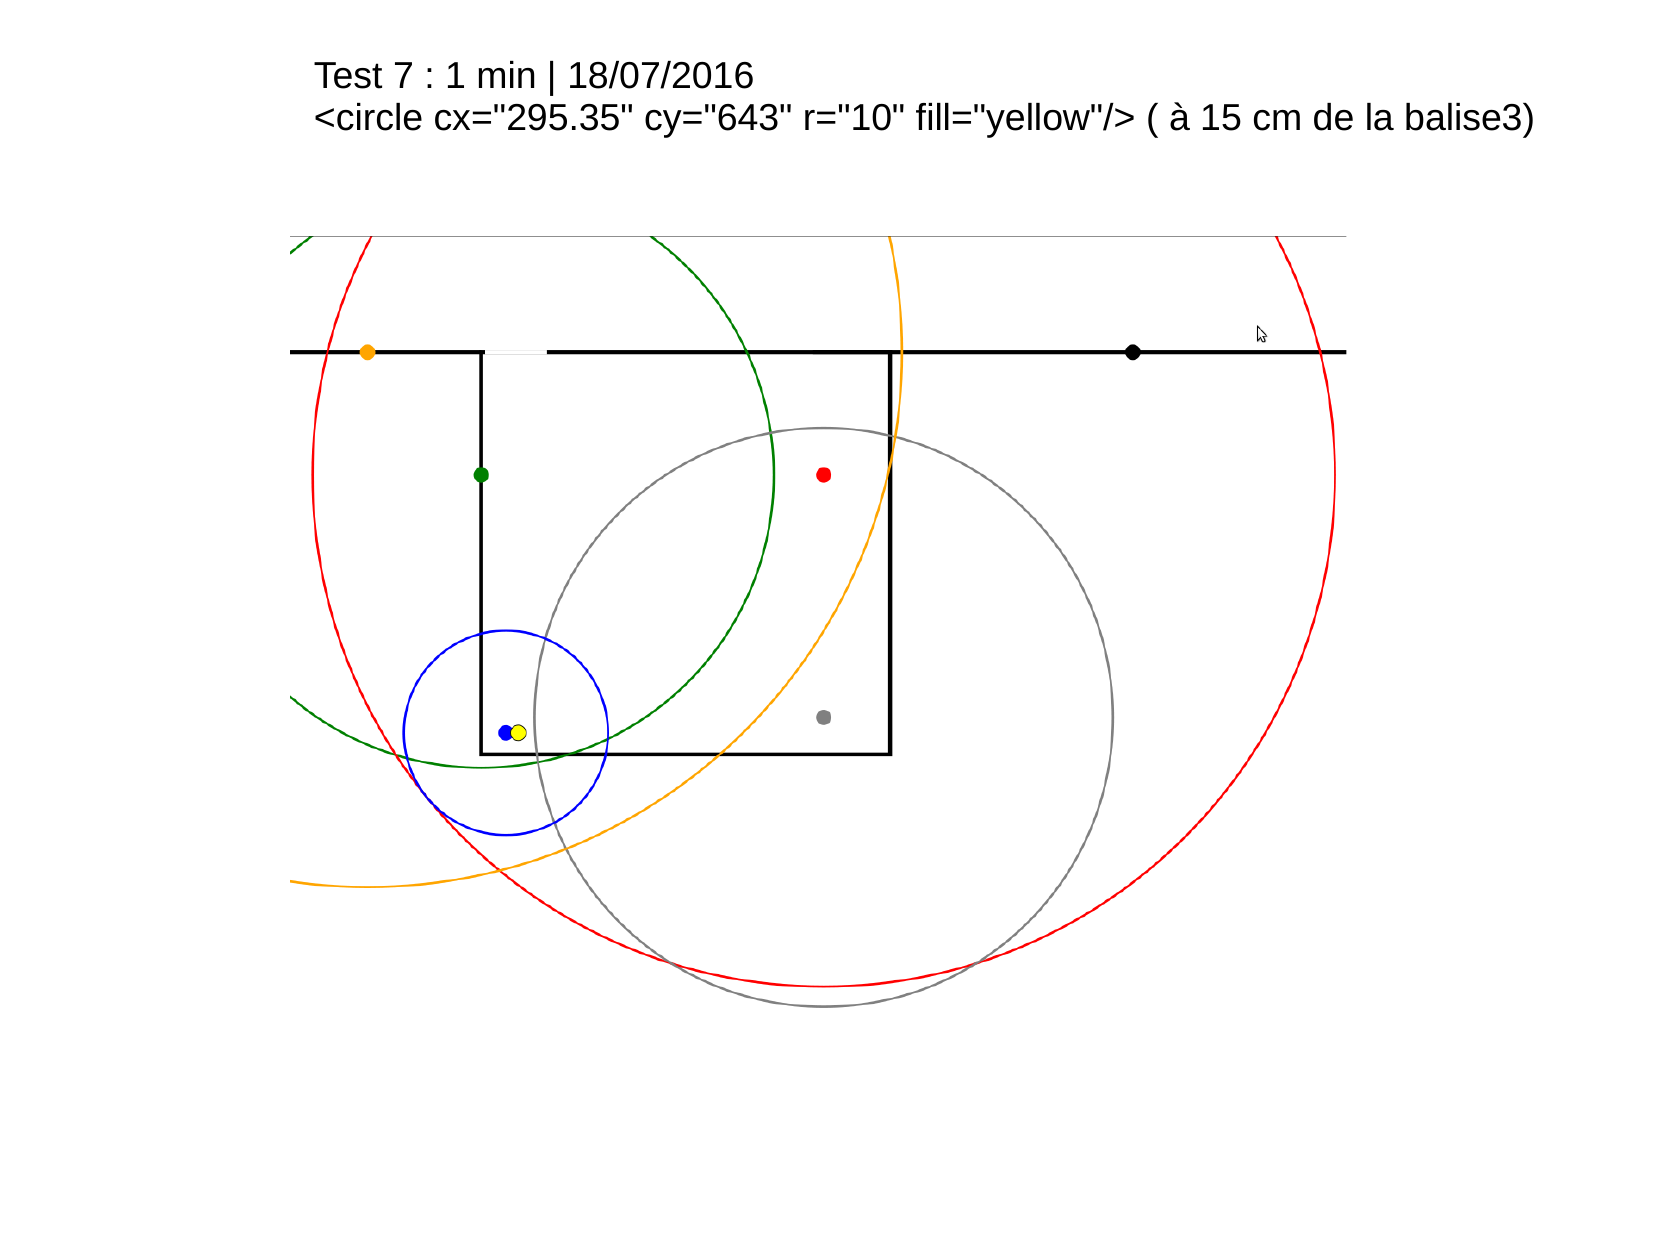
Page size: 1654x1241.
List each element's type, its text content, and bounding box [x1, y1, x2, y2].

text_box Test 7 : 1 min | 18/07/2016 <circle cx="295.35" cy="643" r="10" fill="yellow"/> ( à 15 cm de la balise3) [299, 47, 1560, 147]
picture [290, 236, 1347, 1028]
